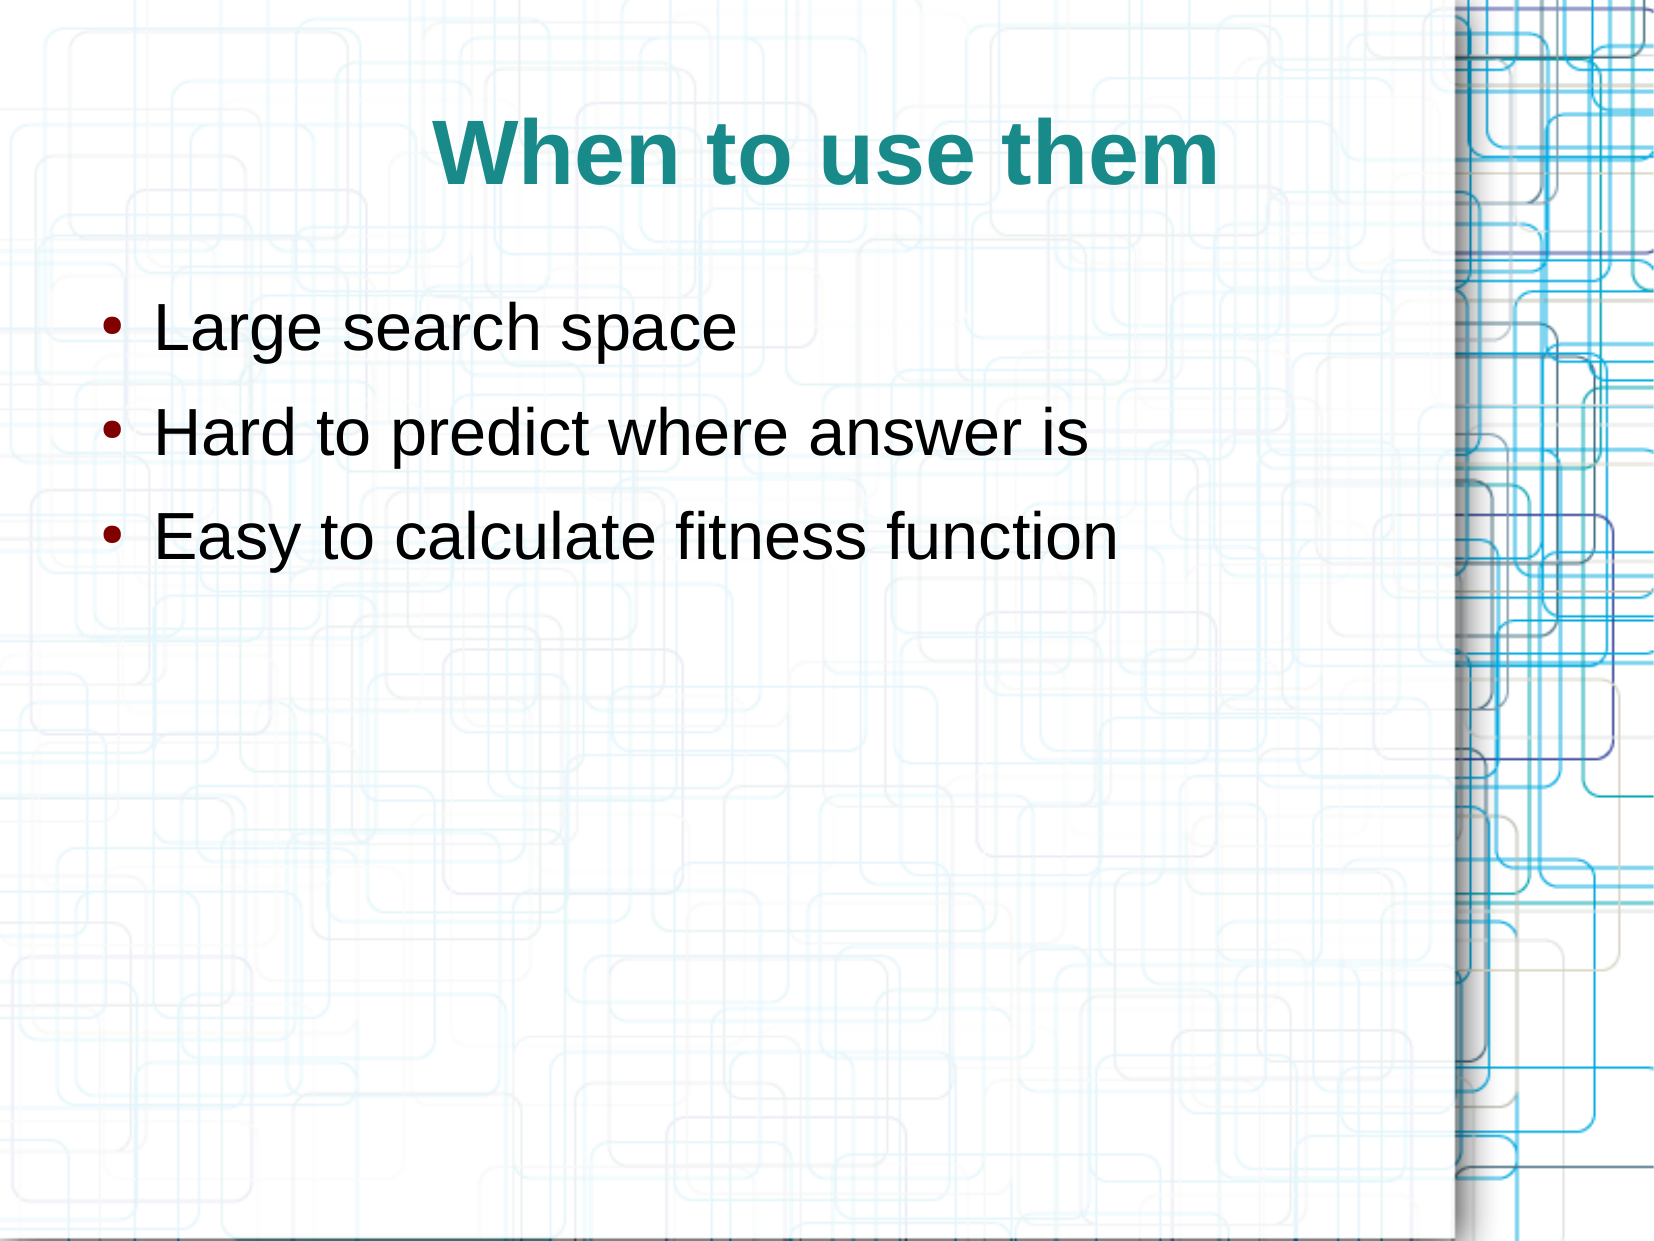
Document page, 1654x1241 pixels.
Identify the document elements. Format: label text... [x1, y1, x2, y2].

list Large search space Hard to predict where answer is Easy to calculate fitness function [82, 290, 1388, 1094]
picture [0, 0, 1654, 1241]
title When to use them [82, 56, 1571, 250]
